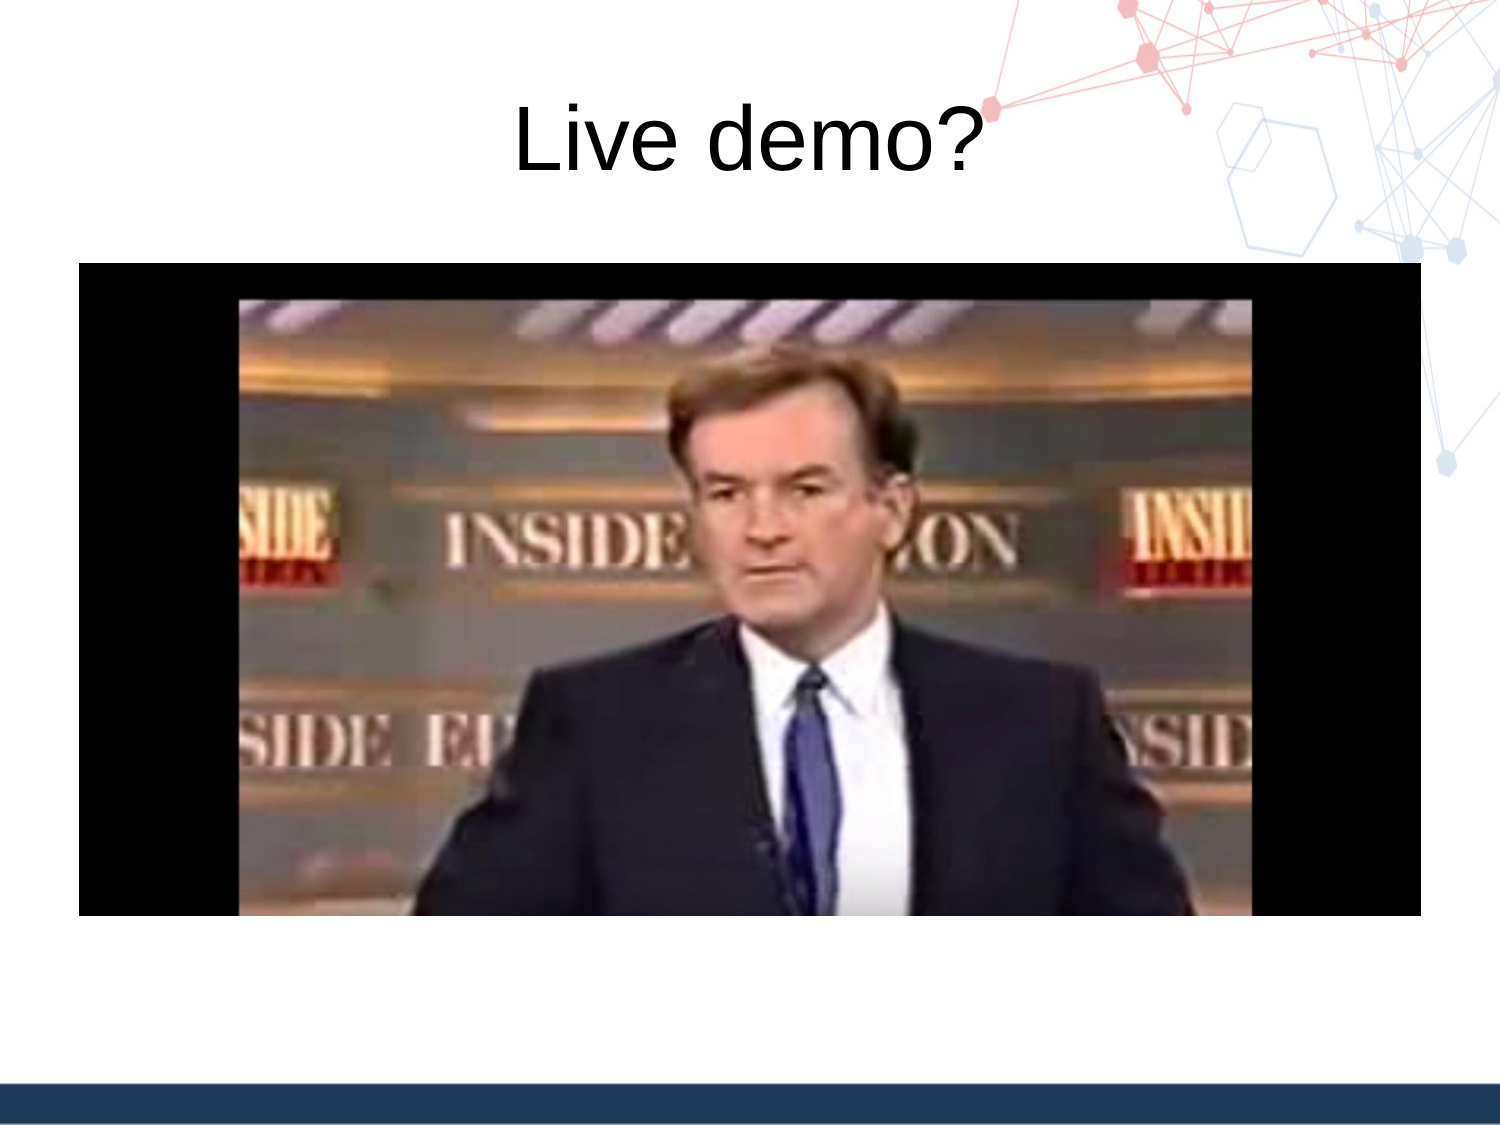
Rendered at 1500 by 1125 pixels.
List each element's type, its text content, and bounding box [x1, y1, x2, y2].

title Live demo? [75, 44, 1425, 233]
picture [0, 0, 1500, 1125]
